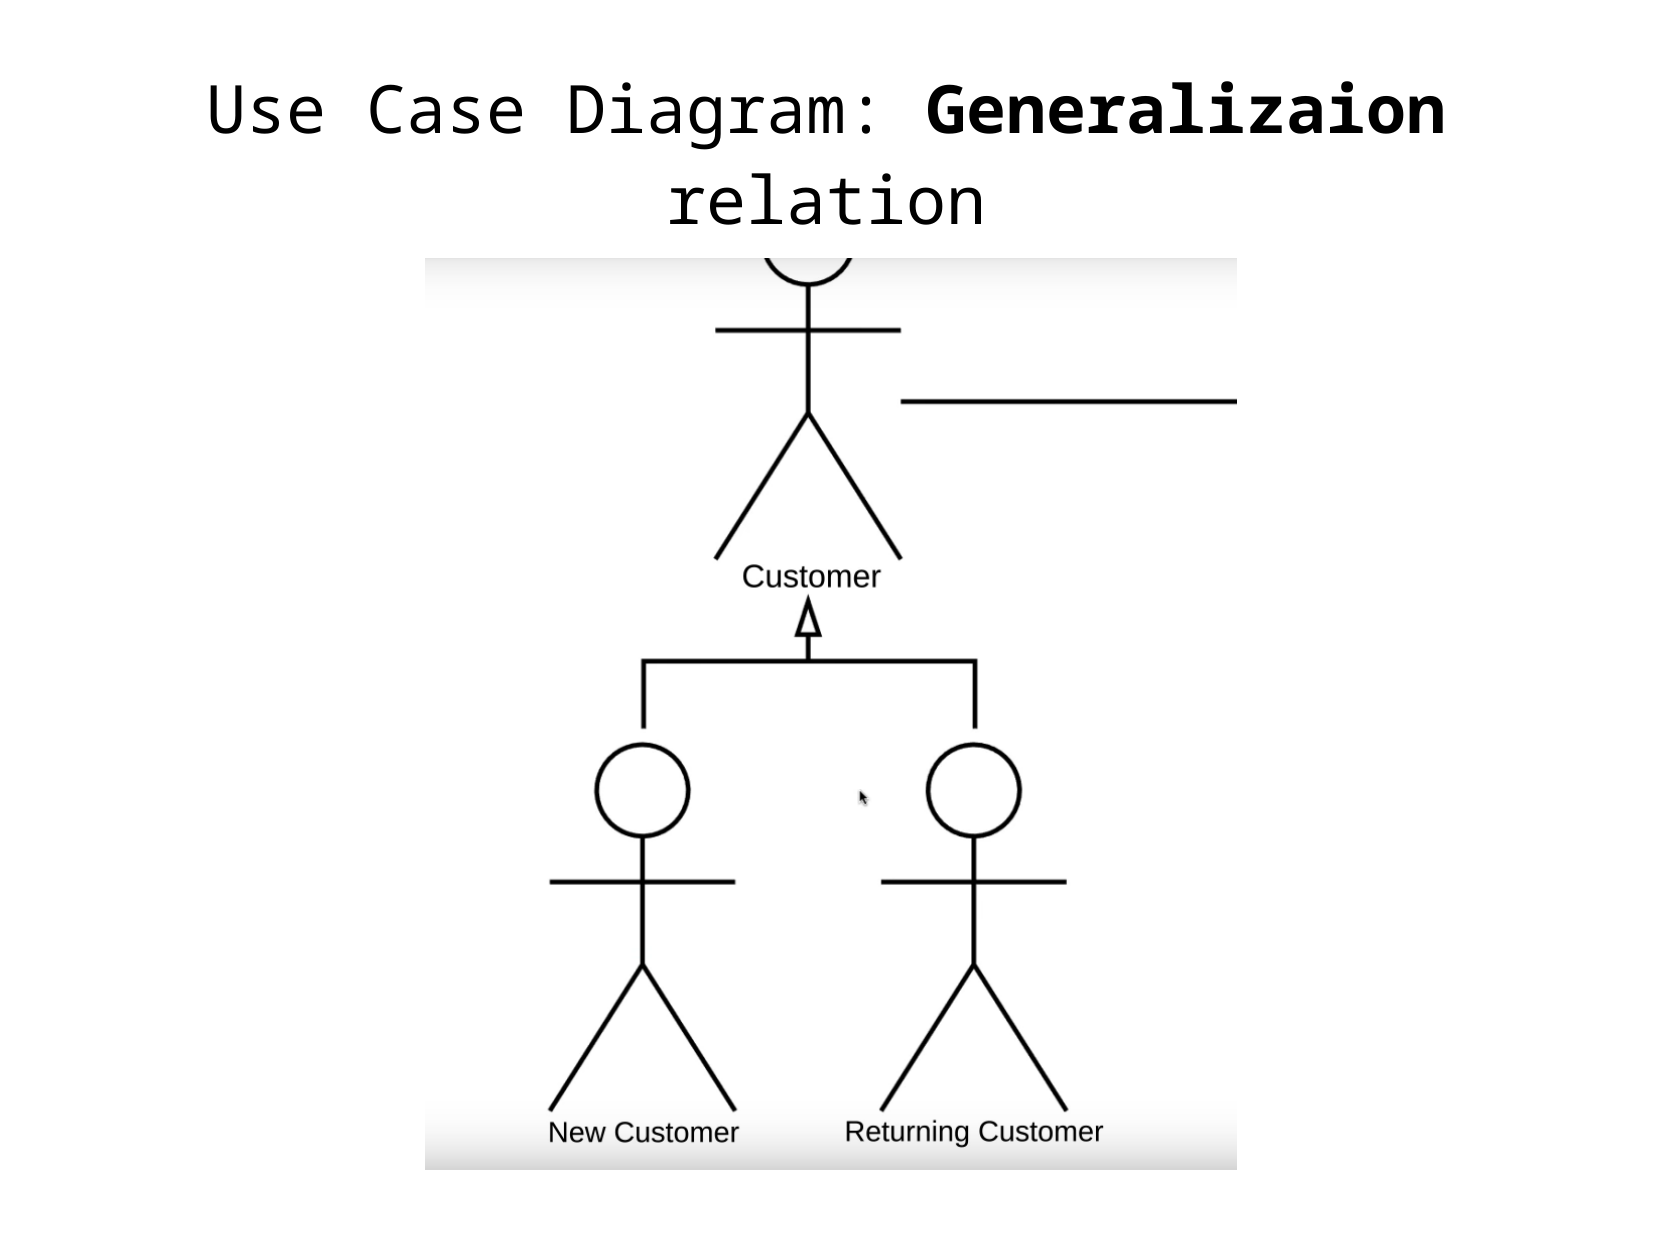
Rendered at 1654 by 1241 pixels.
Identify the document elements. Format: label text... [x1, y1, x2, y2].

picture [425, 258, 1237, 1170]
title Use Case Diagram: Generalizaion relation [35, 49, 1619, 257]
